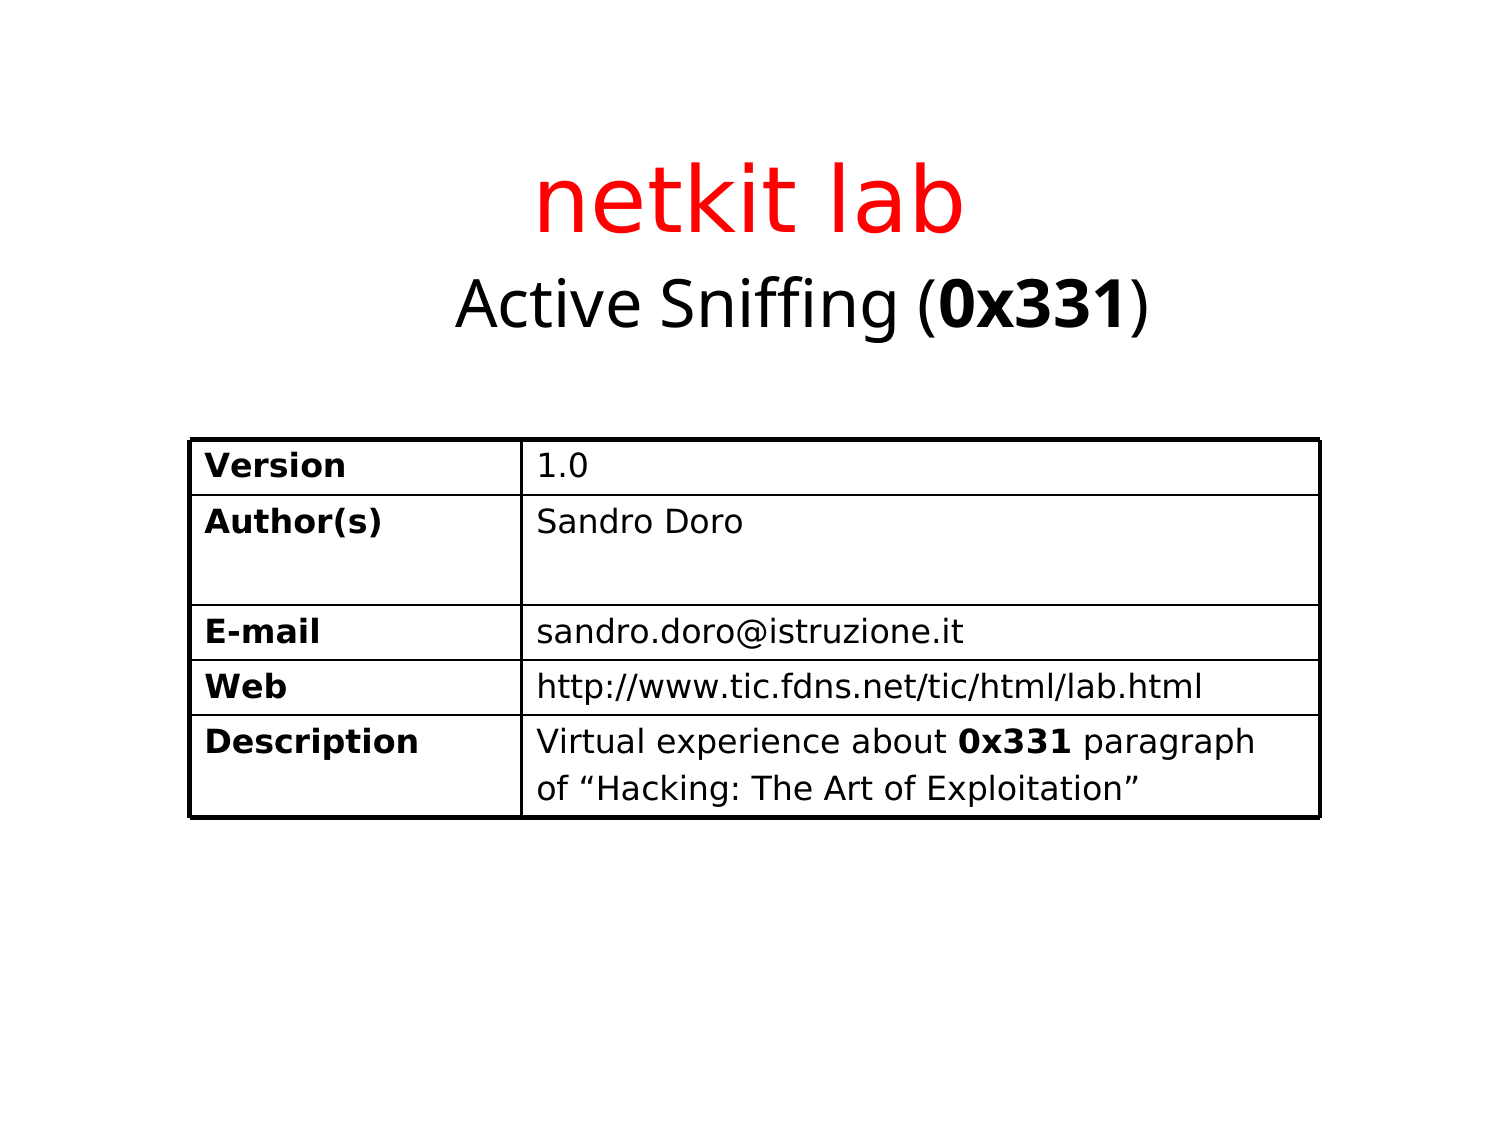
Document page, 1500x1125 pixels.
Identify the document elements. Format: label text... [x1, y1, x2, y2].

text_box 1.0 [523, 442, 1318, 494]
text_box sandro.doro@istruzione.it [523, 606, 1318, 659]
text_box http://www.tic.fdns.net/tic/html/lab.html [523, 661, 1318, 714]
text_box Description [192, 716, 520, 815]
text_box Web [192, 661, 520, 714]
text_box Author(s) [192, 496, 520, 604]
text_box Virtual experience about 0x331 paragraph of “Hacking: The Art of Exploitation” [523, 716, 1318, 815]
text_box Sandro Doro [523, 496, 1318, 604]
title netkit lab [112, 75, 1388, 249]
text_box E-mail [192, 606, 520, 659]
text_box Version [192, 442, 520, 494]
subtitle Active Sniffing (0x331) [90, 249, 1440, 383]
